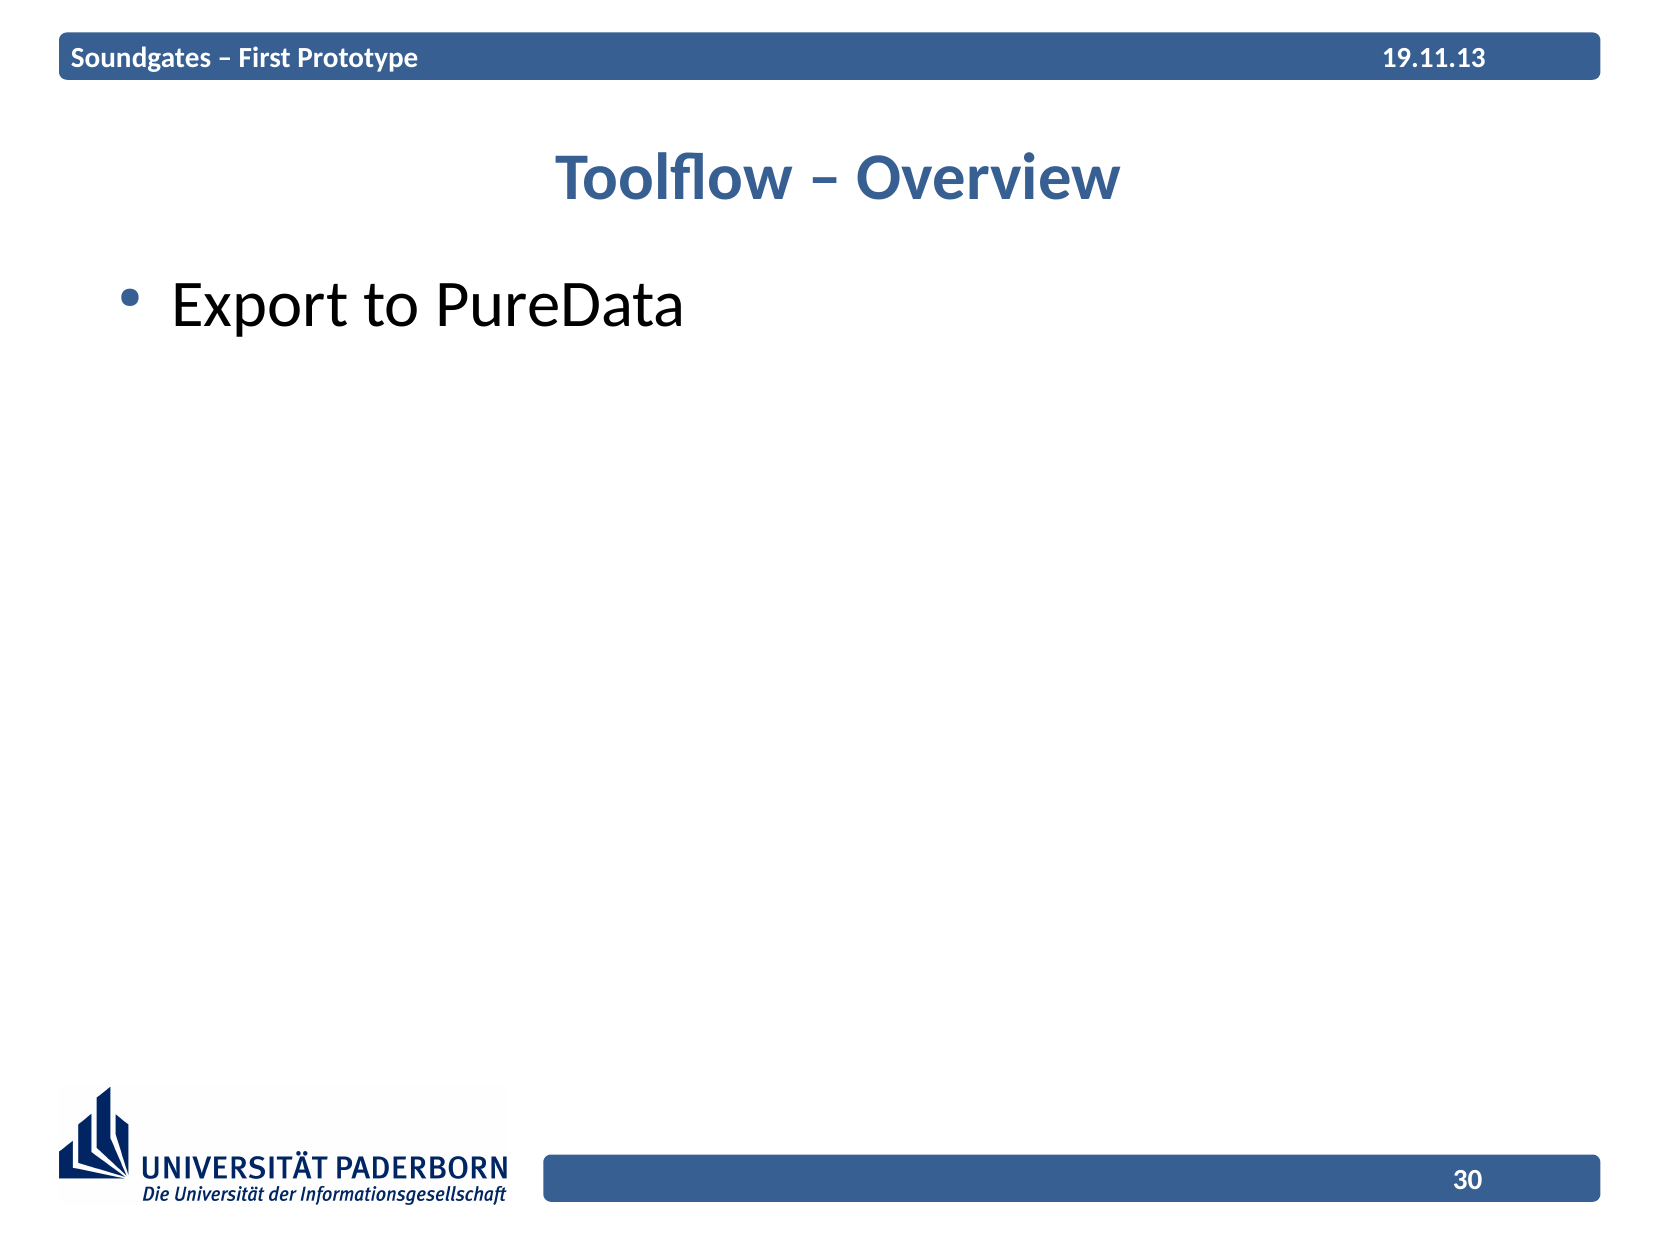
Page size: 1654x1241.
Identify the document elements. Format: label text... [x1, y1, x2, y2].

picture [59, 1086, 507, 1205]
title Toolflow – Overview [82, 121, 1595, 225]
text_box 19.11.13 [1381, 32, 1583, 80]
list Export to PureData [82, 259, 1595, 1058]
text_box Soundgates – First Prototype [70, 32, 1359, 80]
text_box <number> [1452, 1154, 1583, 1202]
